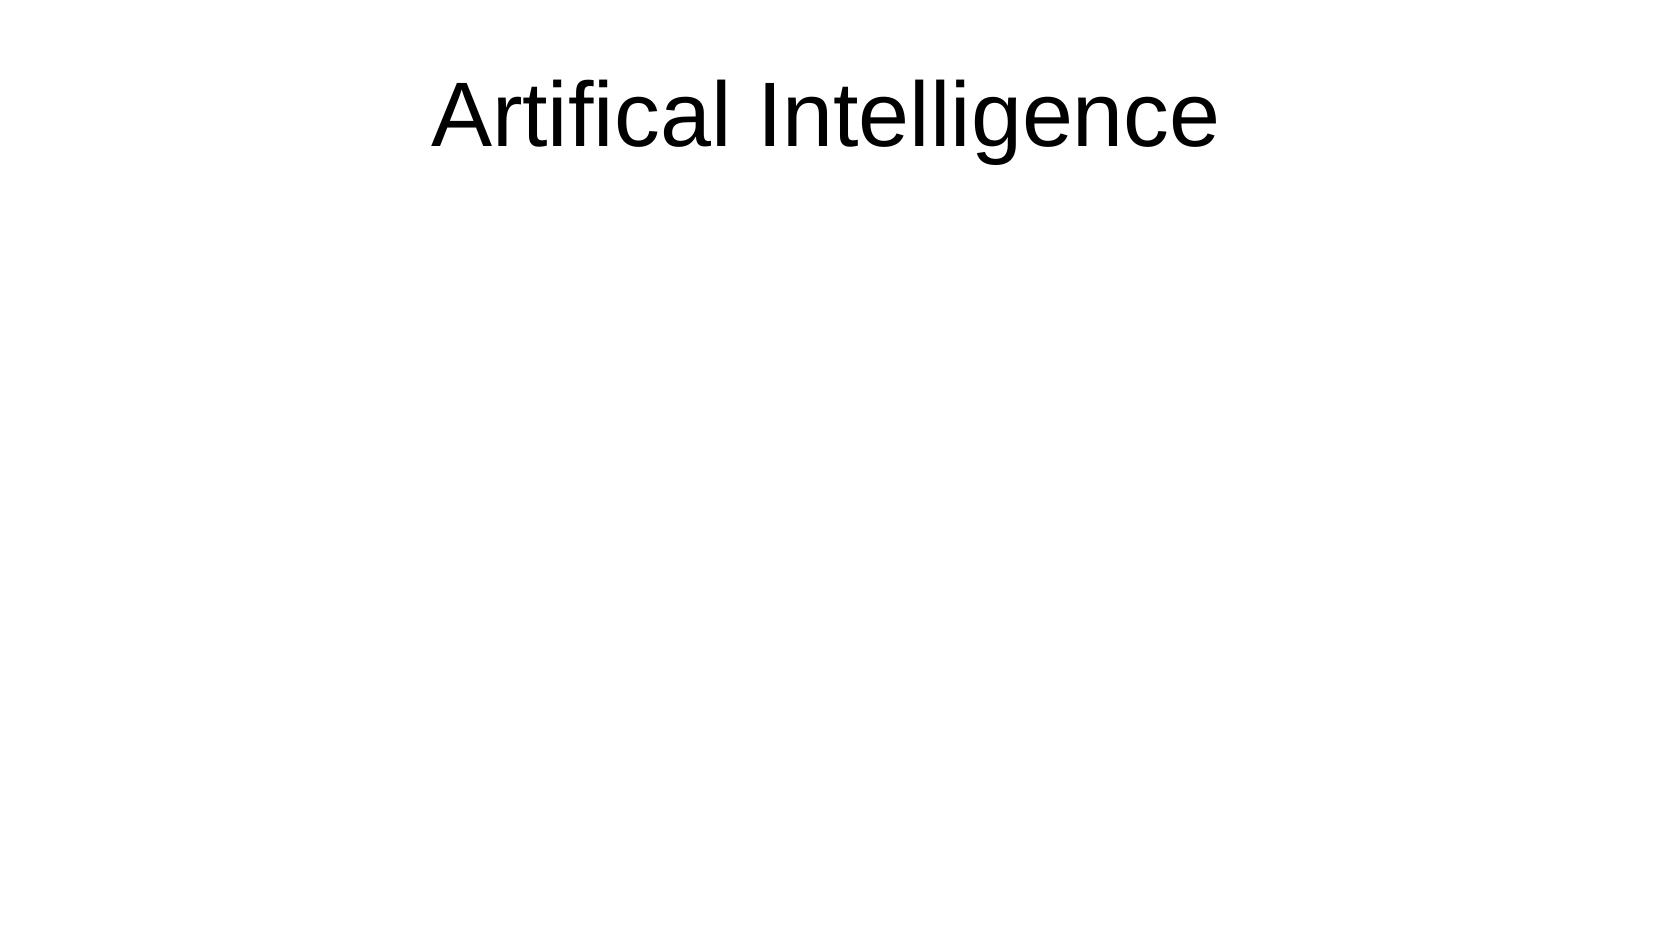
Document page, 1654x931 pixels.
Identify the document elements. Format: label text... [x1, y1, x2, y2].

title Artifical Intelligence [82, 37, 1571, 193]
